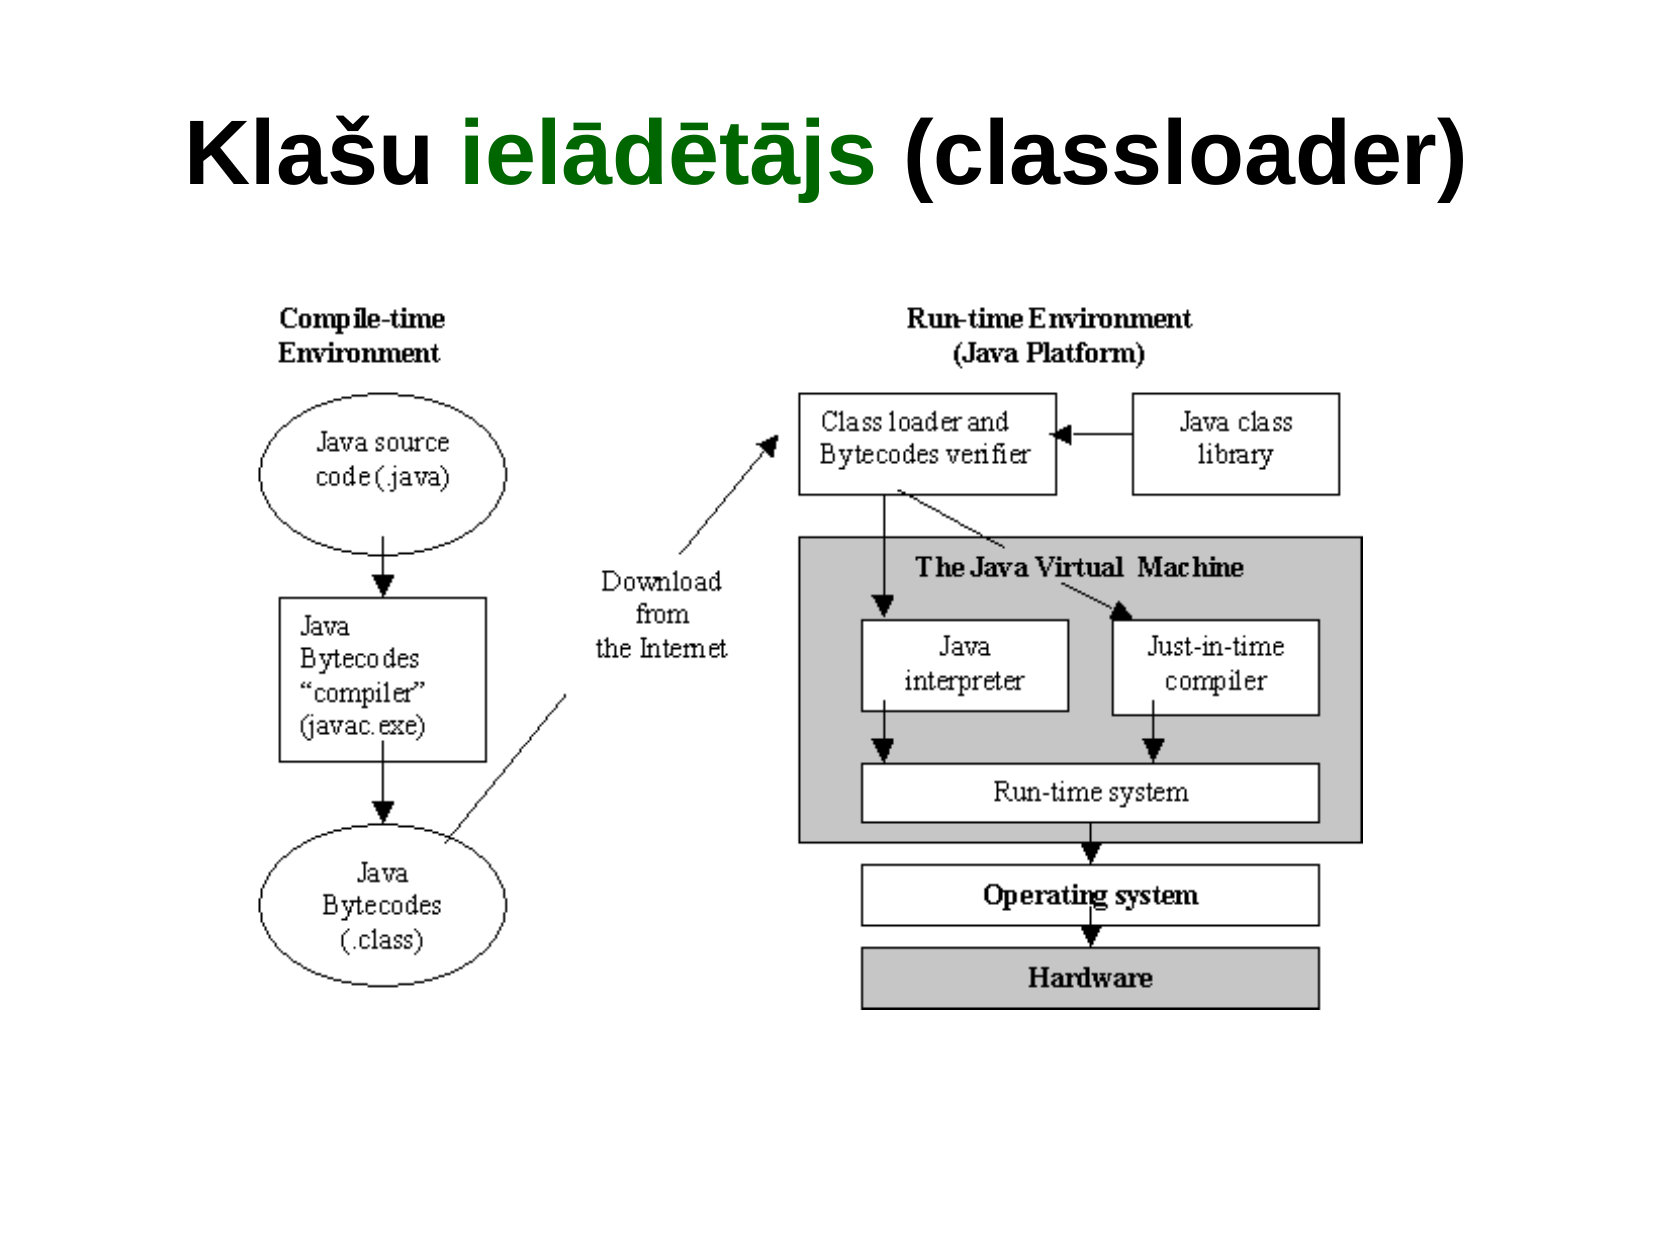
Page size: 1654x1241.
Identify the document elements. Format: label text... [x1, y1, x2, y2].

picture [257, 290, 1363, 1010]
title Klašu ielādētājs (classloader) [82, 49, 1571, 257]
